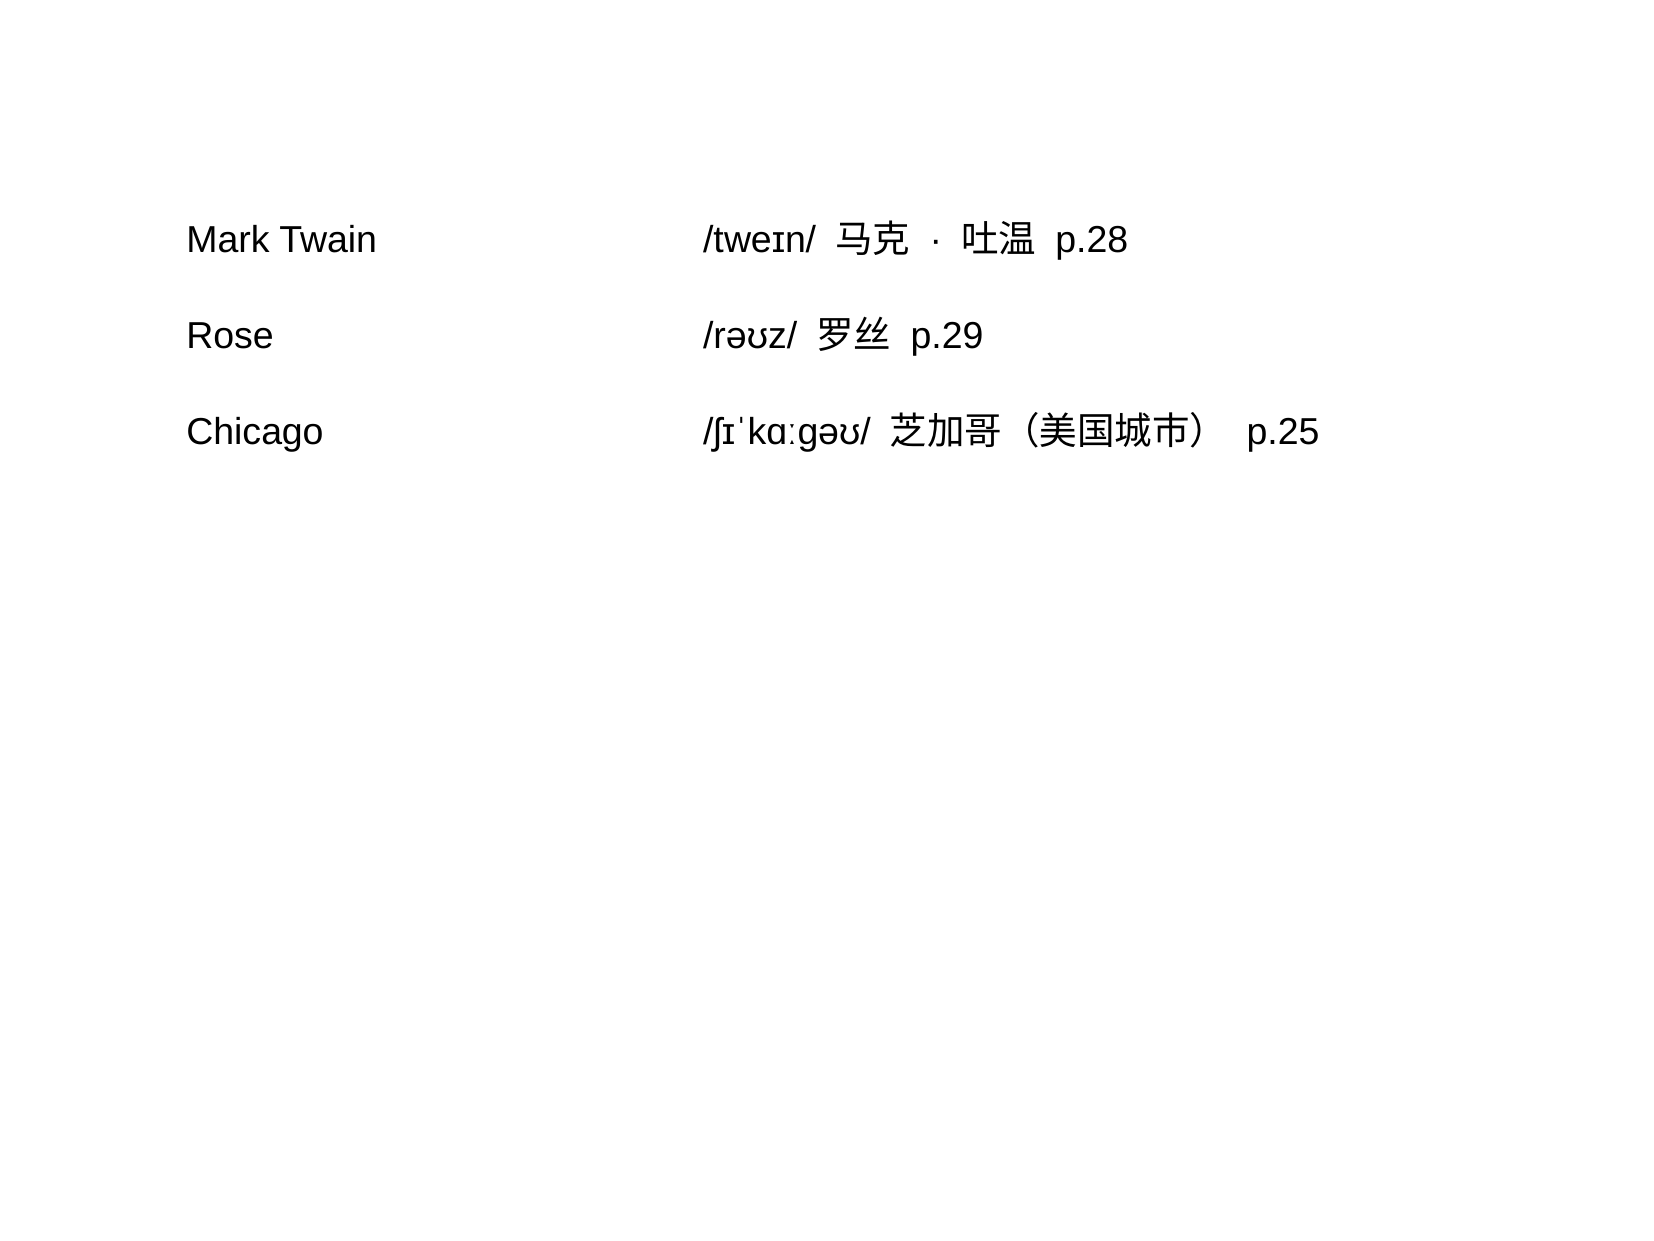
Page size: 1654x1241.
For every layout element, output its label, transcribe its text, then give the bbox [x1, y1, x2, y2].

text_box Mark Twain /tweɪn/ 马克 · 吐温 p.28 Rose /rəʊz/ 罗丝 p.29 Chicago /ʃɪˈkɑːɡəʊ/ 芝加哥（美国城市） p.25 [171, 201, 1418, 827]
